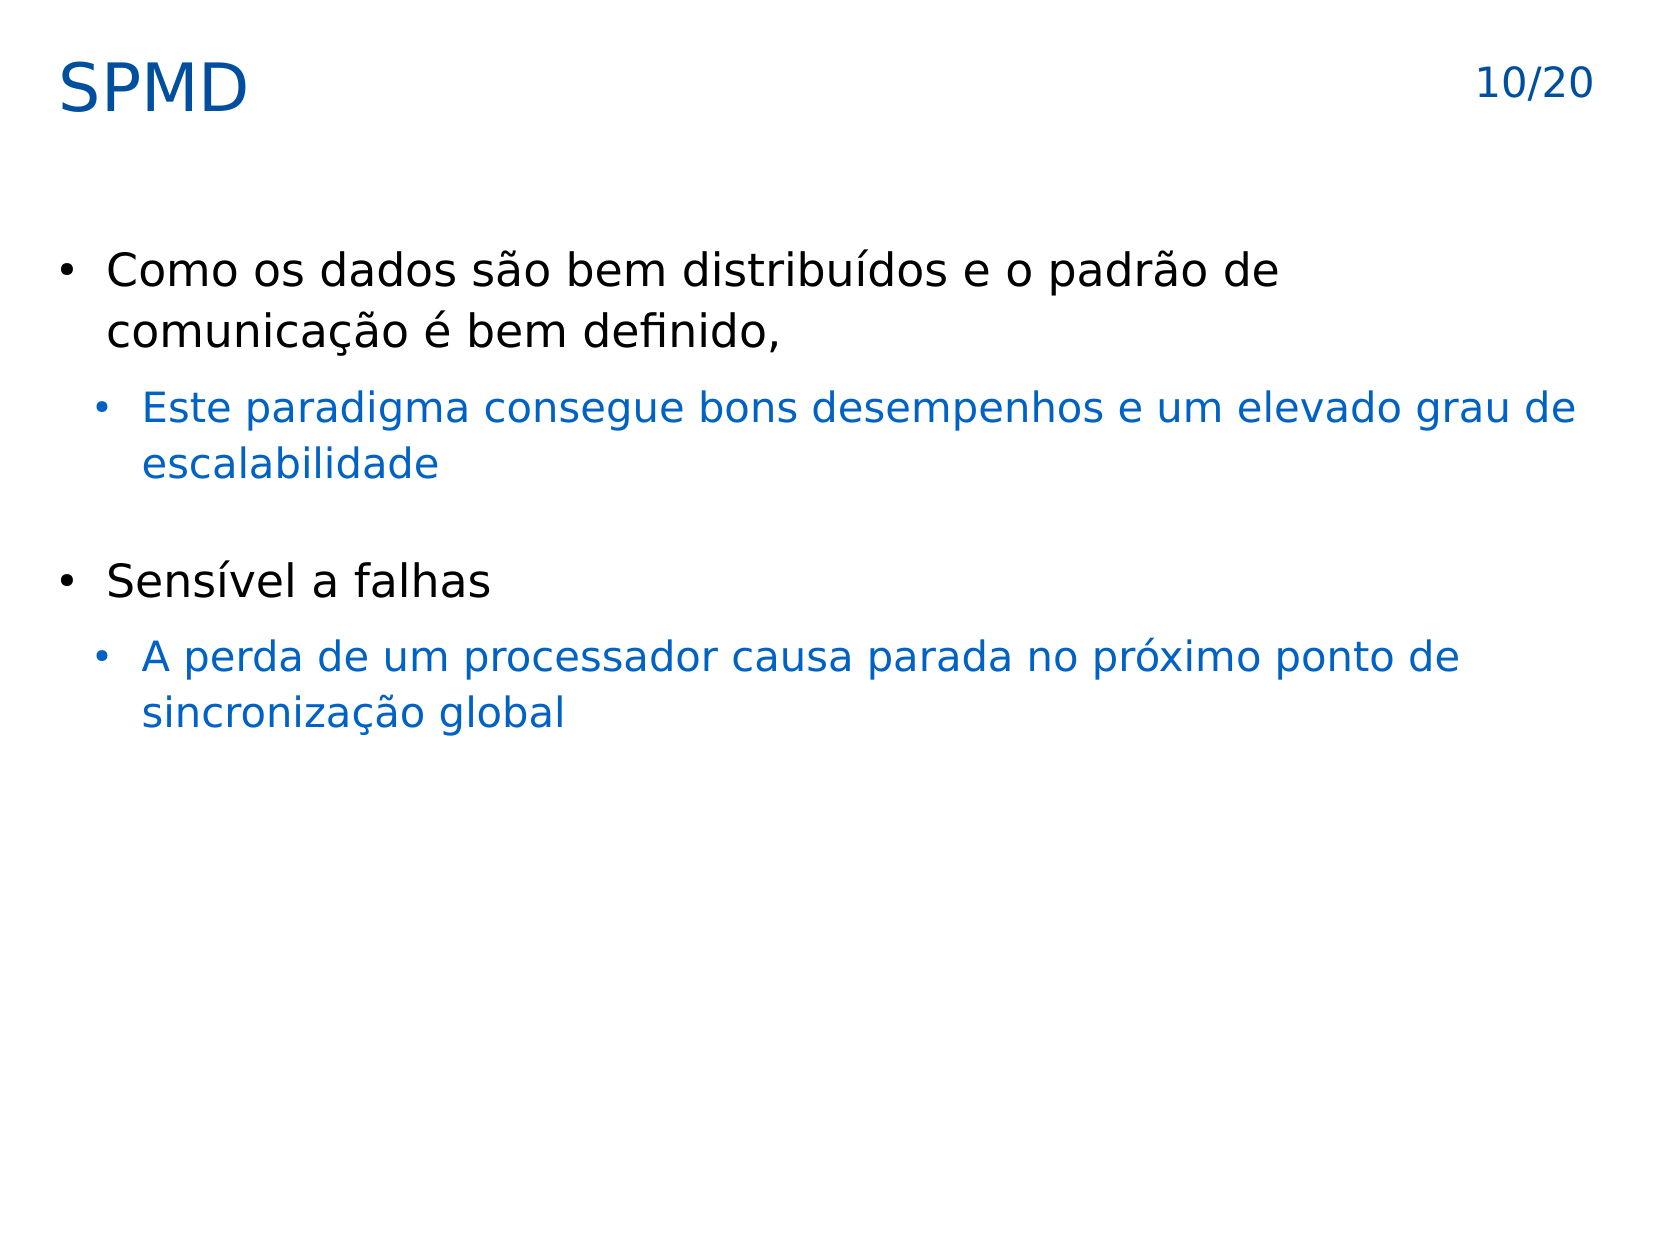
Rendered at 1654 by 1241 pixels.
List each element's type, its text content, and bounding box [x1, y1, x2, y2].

list Como os dados são bem distribuídos e o padrão de comunicação é bem definido, Este paradigma consegue bons desempenhos e um elevado grau de escalabilidade Sensível a falhas A perda de um processador causa parada no próximo ponto de sincronização global [59, 236, 1595, 1211]
title SPMD [59, 29, 1625, 148]
